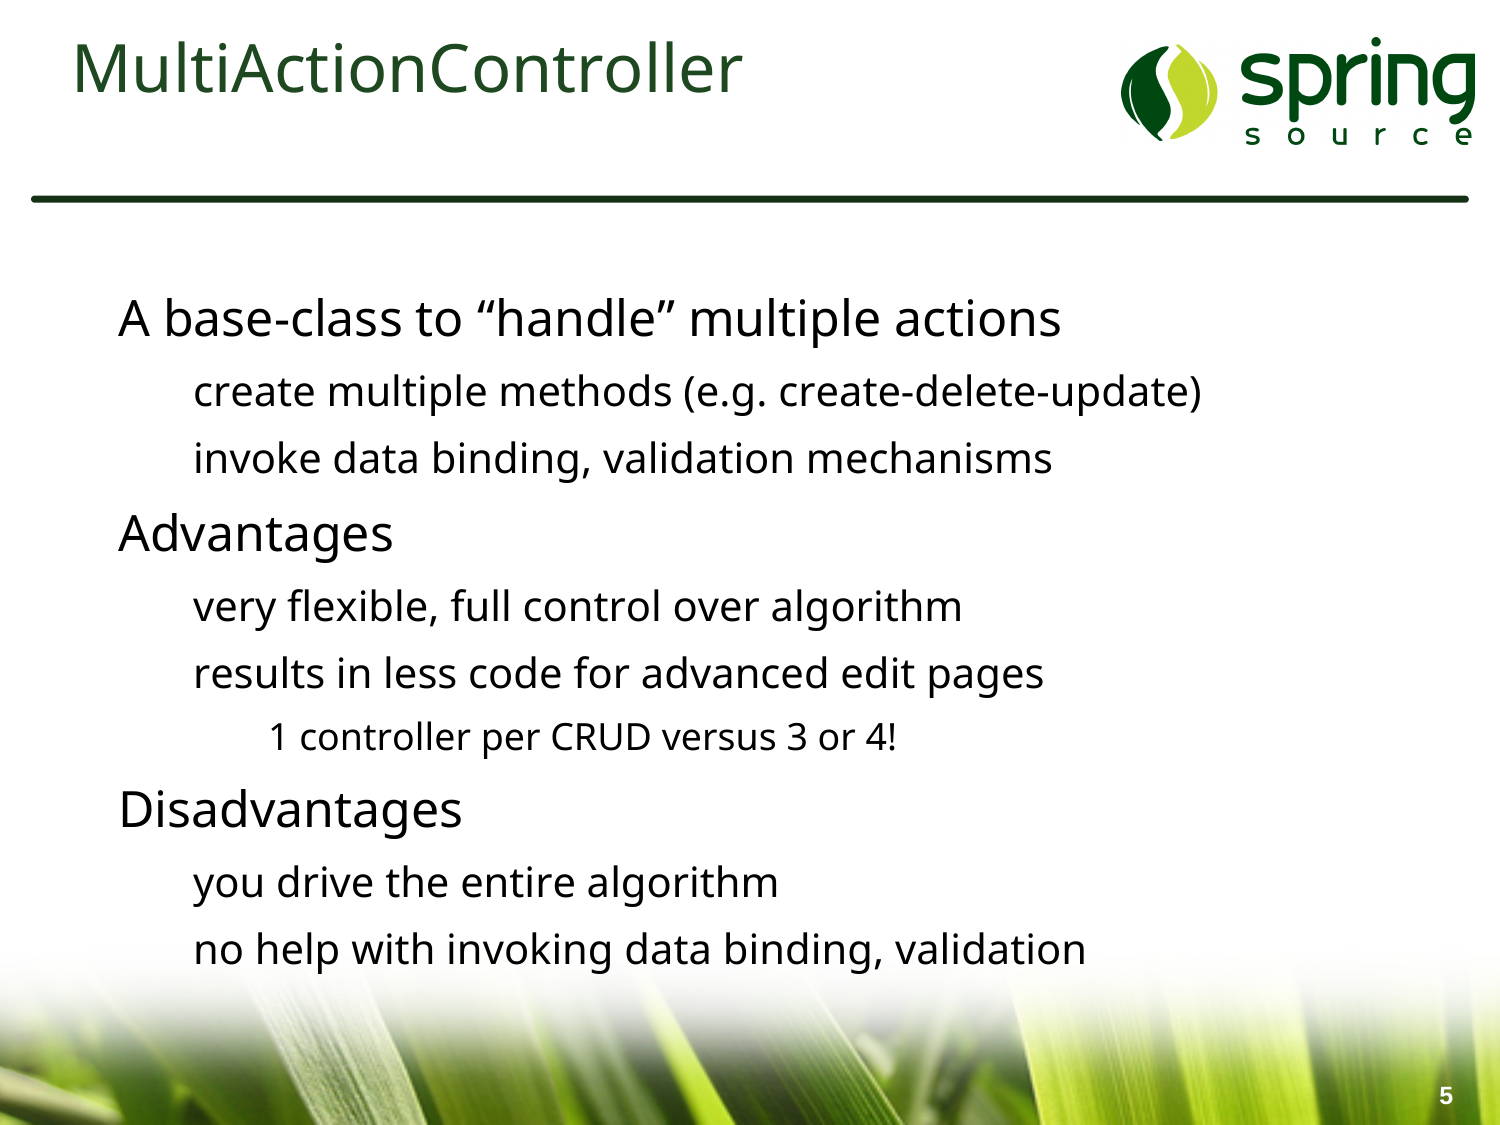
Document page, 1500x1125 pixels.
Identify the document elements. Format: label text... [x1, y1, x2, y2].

picture [224, 944, 237, 961]
picture [922, 953, 932, 961]
picture [1042, 944, 1055, 961]
picture [536, 944, 543, 952]
picture [510, 944, 523, 961]
picture [321, 944, 334, 961]
picture [286, 944, 298, 951]
picture [853, 944, 865, 961]
picture [992, 953, 1002, 961]
picture [729, 944, 742, 961]
picture [370, 944, 379, 959]
picture [656, 953, 666, 961]
picture [593, 944, 605, 961]
picture [630, 944, 642, 961]
picture [1121, 37, 1475, 145]
picture [967, 944, 979, 961]
picture [791, 944, 803, 961]
list A base-class to “handle” multiple actions create multiple methods (e.g. create-delete-update) invoke data binding, validation mechanisms Advantages very flexible, full control over algorithm results in less code for advanced edit pages 1 controller per CRUD versus 3 or 4! Disadvantages you drive the entire algorithm no help with invoking data binding, validation [103, 275, 1394, 938]
title MultiActionController [56, 13, 1089, 176]
picture [487, 944, 498, 961]
picture [0, 944, 1500, 1125]
picture [694, 953, 704, 961]
picture [356, 944, 365, 959]
picture [900, 944, 911, 961]
